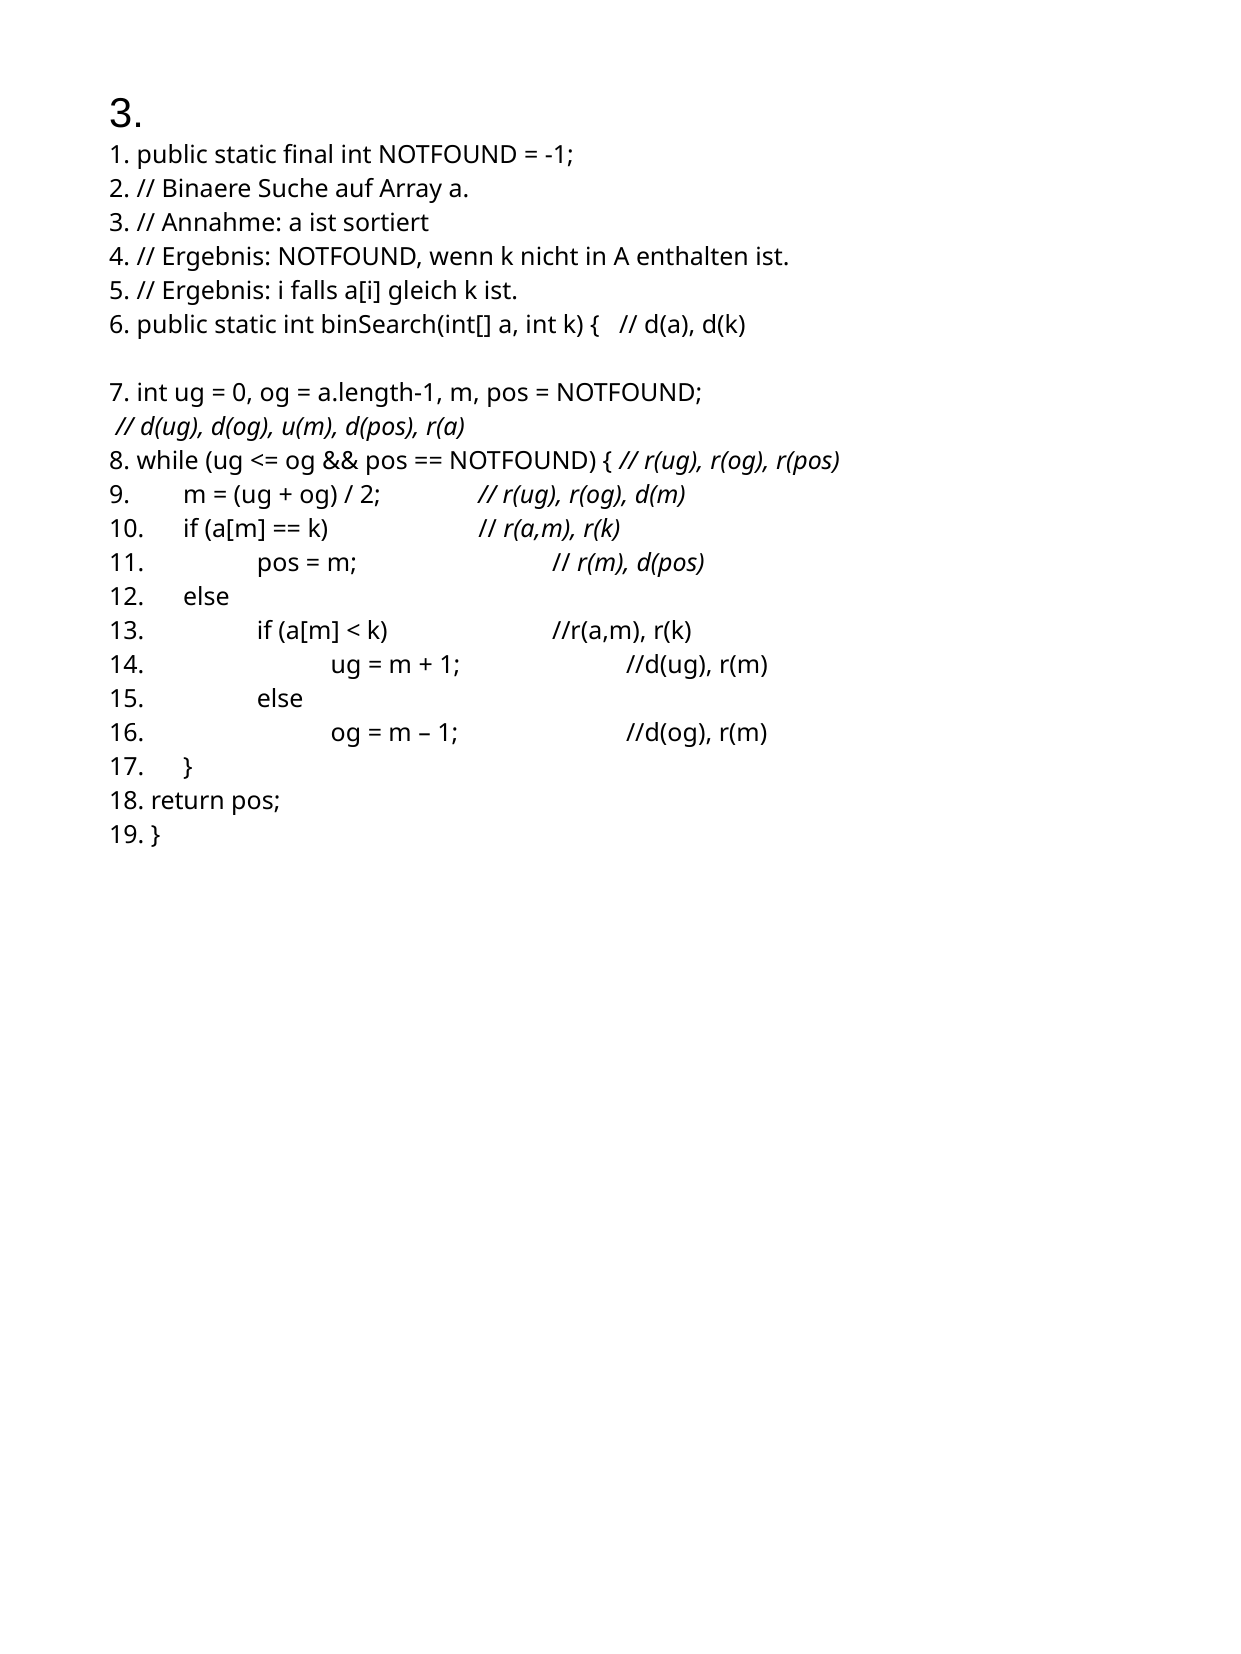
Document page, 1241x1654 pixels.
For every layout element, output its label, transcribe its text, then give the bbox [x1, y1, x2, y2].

text_box 3. 1. public static final int NOTFOUND = -1; 2. // Binaere Suche auf Array a. 3. // Annahme: a ist sortiert 4. // Ergebnis: NOTFOUND, wenn k nicht in A enthalten ist. 5. // Ergebnis: i falls a[i] gleich k ist. 6. public static int binSearch(int[] a, int k) { // d(a), d(k) 7. int ug = 0, og = a.length-1, m, pos = NOTFOUND; // d(ug), d(og), u(m), d(pos), r(a) 8. while (ug <= og && pos == NOTFOUND) { // r(ug), r(og), r(pos) 9. m = (ug + og) / 2; // r(ug), r(og), d(m) 10. if (a[m] == k) // r(a,m), r(k) 11. pos = m; // r(m), d(pos) 12. else 13. if (a[m] < k) //r(a,m), r(k) 14. ug = m + 1; //d(ug), r(m) 15. else 16. og = m – 1; //d(og), r(m) 17. } 18. return pos; 19. } [94, 82, 1241, 1087]
